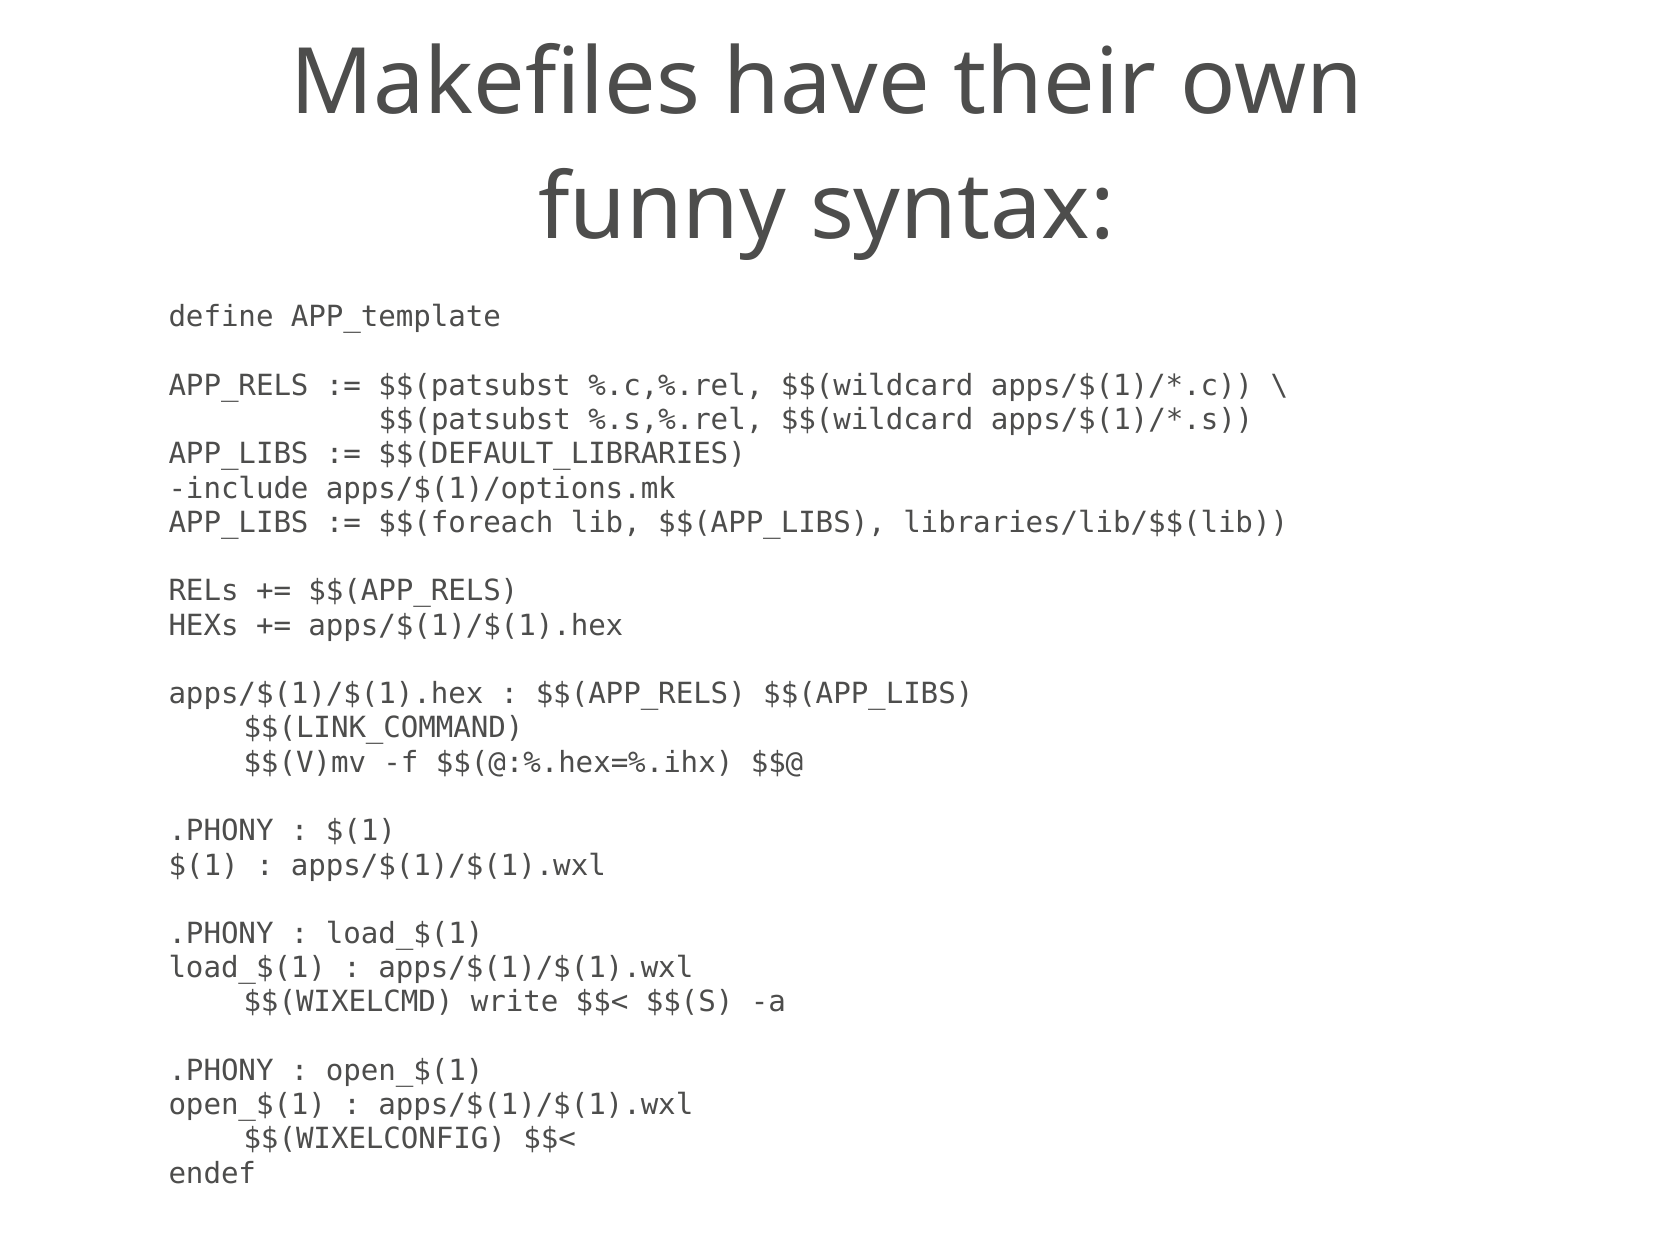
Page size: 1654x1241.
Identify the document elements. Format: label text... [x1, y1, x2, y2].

text_box define APP_template APP_RELS := $$(patsubst %.c,%.rel, $$(wildcard apps/$(1)/*.c)) \ $$(patsubst %.s,%.rel, $$(wildcard apps/$(1)/*.s)) APP_LIBS := $$(DEFAULT_LIBRARIES) -include apps/$(1)/options.mk APP_LIBS := $$(foreach lib, $$(APP_LIBS), libraries/lib/$$(lib)) RELs += $$(APP_RELS) HEXs += apps/$(1)/$(1).hex apps/$(1)/$(1).hex : $$(APP_RELS) $$(APP_LIBS) $$(LINK_COMMAND) $$(V)mv -f $$(@:%.hex=%.ihx) $$@ .PHONY : $(1) $(1) : apps/$(1)/$(1).wxl .PHONY : load_$(1) load_$(1) : apps/$(1)/$(1).wxl $$(WIXELCMD) write $$< $$(S) -a .PHONY : open_$(1) open_$(1) : apps/$(1)/$(1).wxl $$(WIXELCONFIG) $$< endef [153, 292, 1304, 1223]
title Makefiles have their own funny syntax: [0, 10, 1654, 271]
